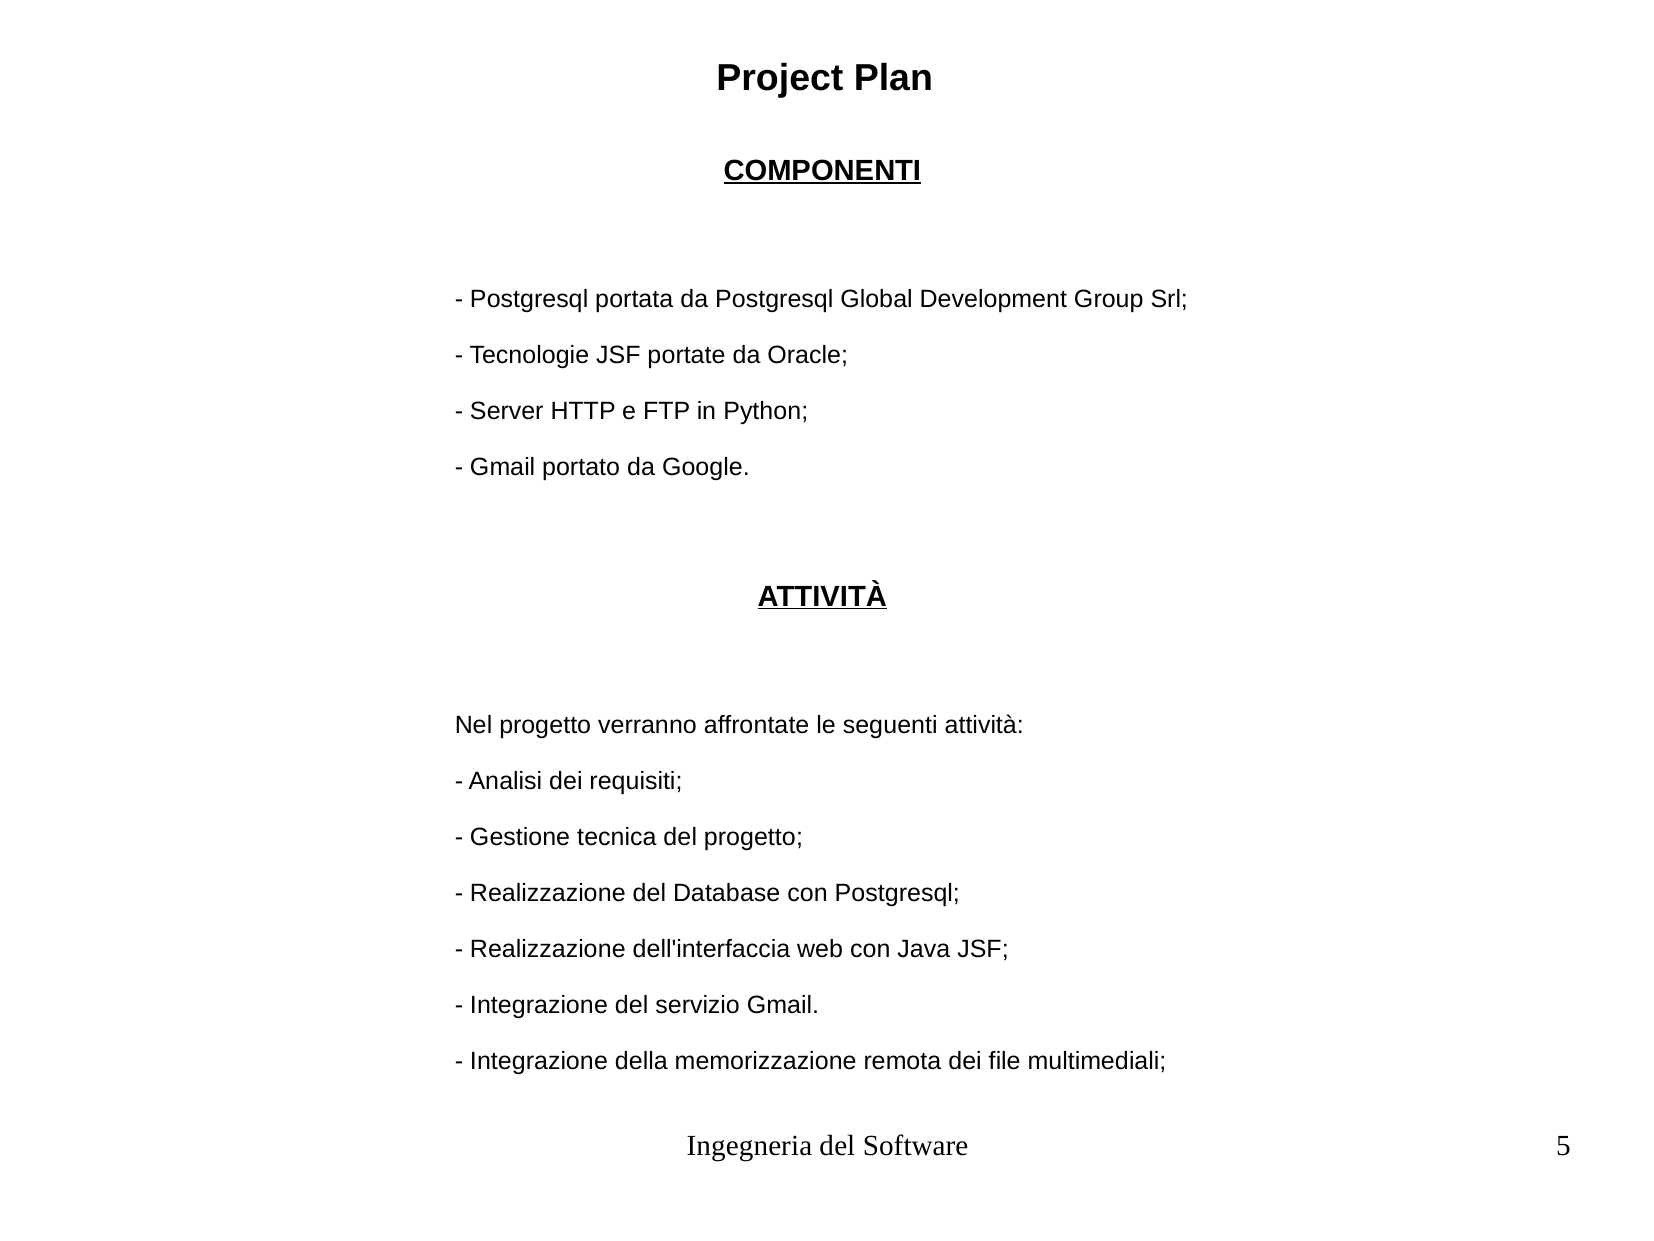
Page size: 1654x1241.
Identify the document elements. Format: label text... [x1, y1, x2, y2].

text_box Project Plan [701, 49, 949, 107]
text_box COMPONENTI - Postgresql portata da Postgresql Global Development Group Srl; - Tecnologie JSF portate da Oracle; - Server HTTP e FTP in Python; - Gmail portato da Google. ATTIVITÀ Nel progetto verranno affrontate le seguenti attività: - Analisi dei requisiti; - Gestione tecnica del progetto; - Realizzazione del Database con Postgresql; - Realizzazione dell'interfaccia web con Java JSF; - Integrazione del servizio Gmail. - Integrazione della memorizzazione remota dei file multimediali; [440, 146, 1418, 1087]
